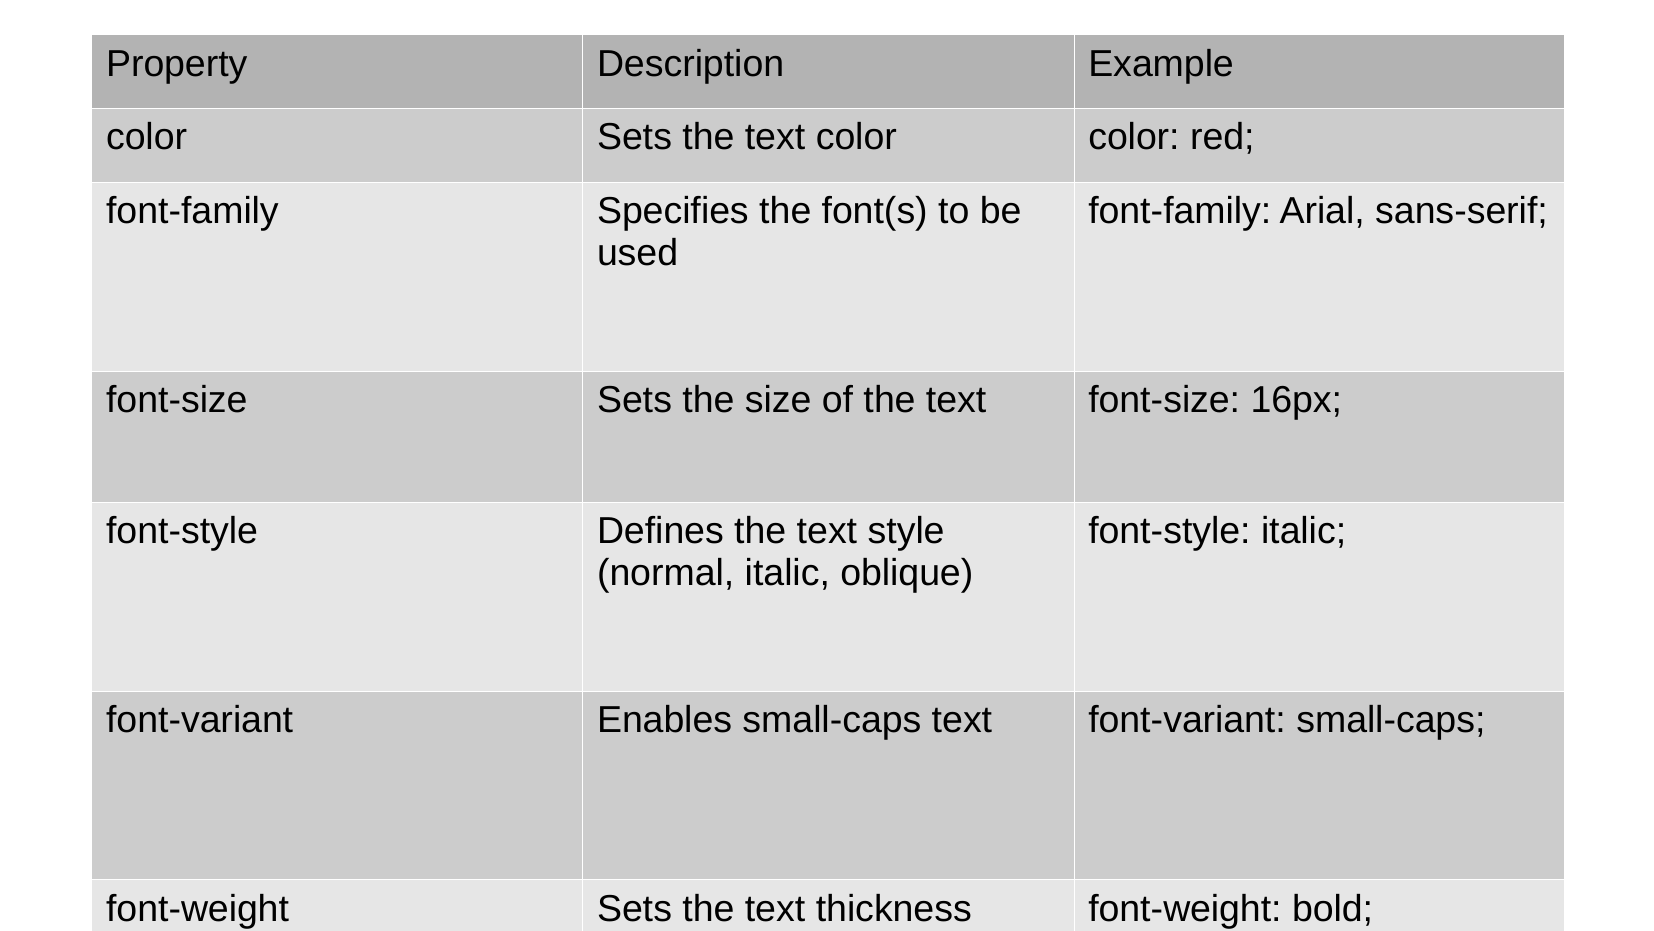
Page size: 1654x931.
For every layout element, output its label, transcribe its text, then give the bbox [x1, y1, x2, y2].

table_cell font-variant: small-caps; [1075, 692, 1564, 879]
table_cell Specifies the font(s) to be used [583, 183, 1074, 371]
table_header Example [1075, 35, 1564, 108]
table_cell Sets the text thickness (normal, bold, lighter, bolder, 100-900) [583, 880, 1074, 931]
table_cell color: red; [1075, 109, 1564, 182]
table_cell font-weight [92, 880, 582, 931]
table_cell font-family [92, 183, 582, 371]
table_header Property [92, 35, 582, 108]
table_cell font-size [92, 372, 582, 502]
table_header Description [583, 35, 1074, 108]
table_cell font-style [92, 503, 582, 691]
table_cell font-family: Arial, sans-serif; [1075, 183, 1564, 371]
table_cell Sets the size of the text [583, 372, 1074, 502]
table_cell color [92, 109, 582, 182]
table_cell font-size: 16px; [1075, 372, 1564, 502]
table_cell font-weight: bold; [1075, 880, 1564, 931]
table_cell Defines the text style (normal, italic, oblique) [583, 503, 1074, 691]
table_cell Sets the text color [583, 109, 1074, 182]
table_cell Enables small-caps text [583, 692, 1074, 879]
table_cell font-style: italic; [1075, 503, 1564, 691]
table_cell font-variant [92, 692, 582, 879]
